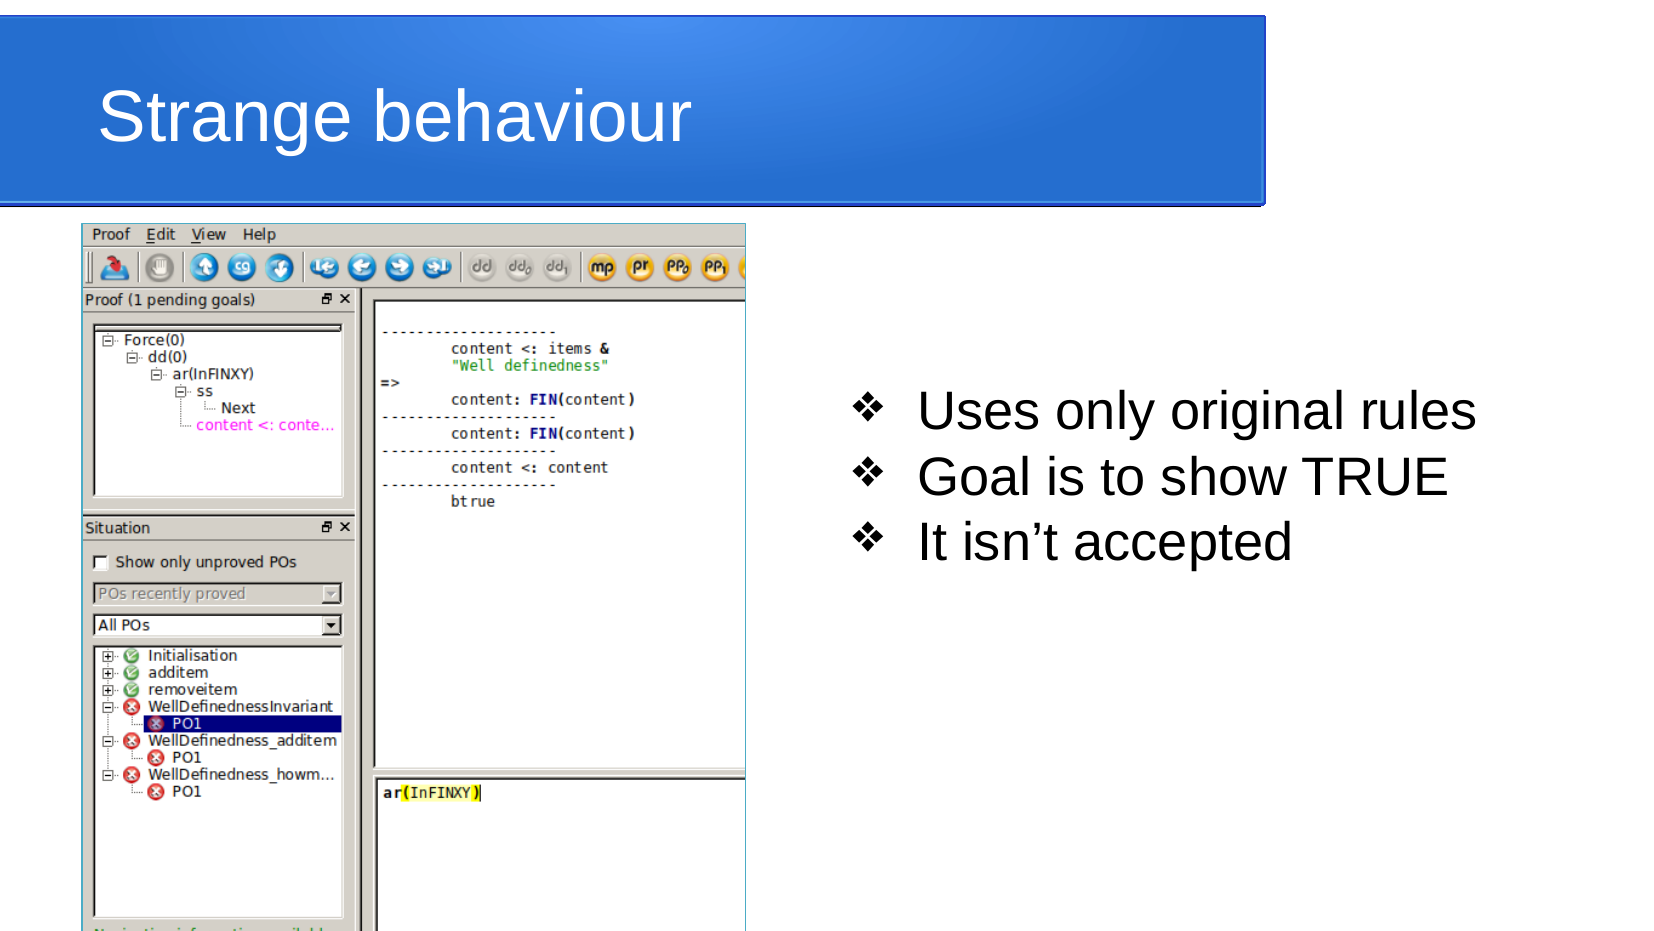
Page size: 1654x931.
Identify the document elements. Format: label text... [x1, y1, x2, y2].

title Strange behaviour [82, 35, 1235, 189]
list Uses only original rules Goal is to show TRUE It isn’t accepted [827, 295, 1571, 836]
picture [82, 224, 745, 931]
picture [0, 13, 1269, 211]
